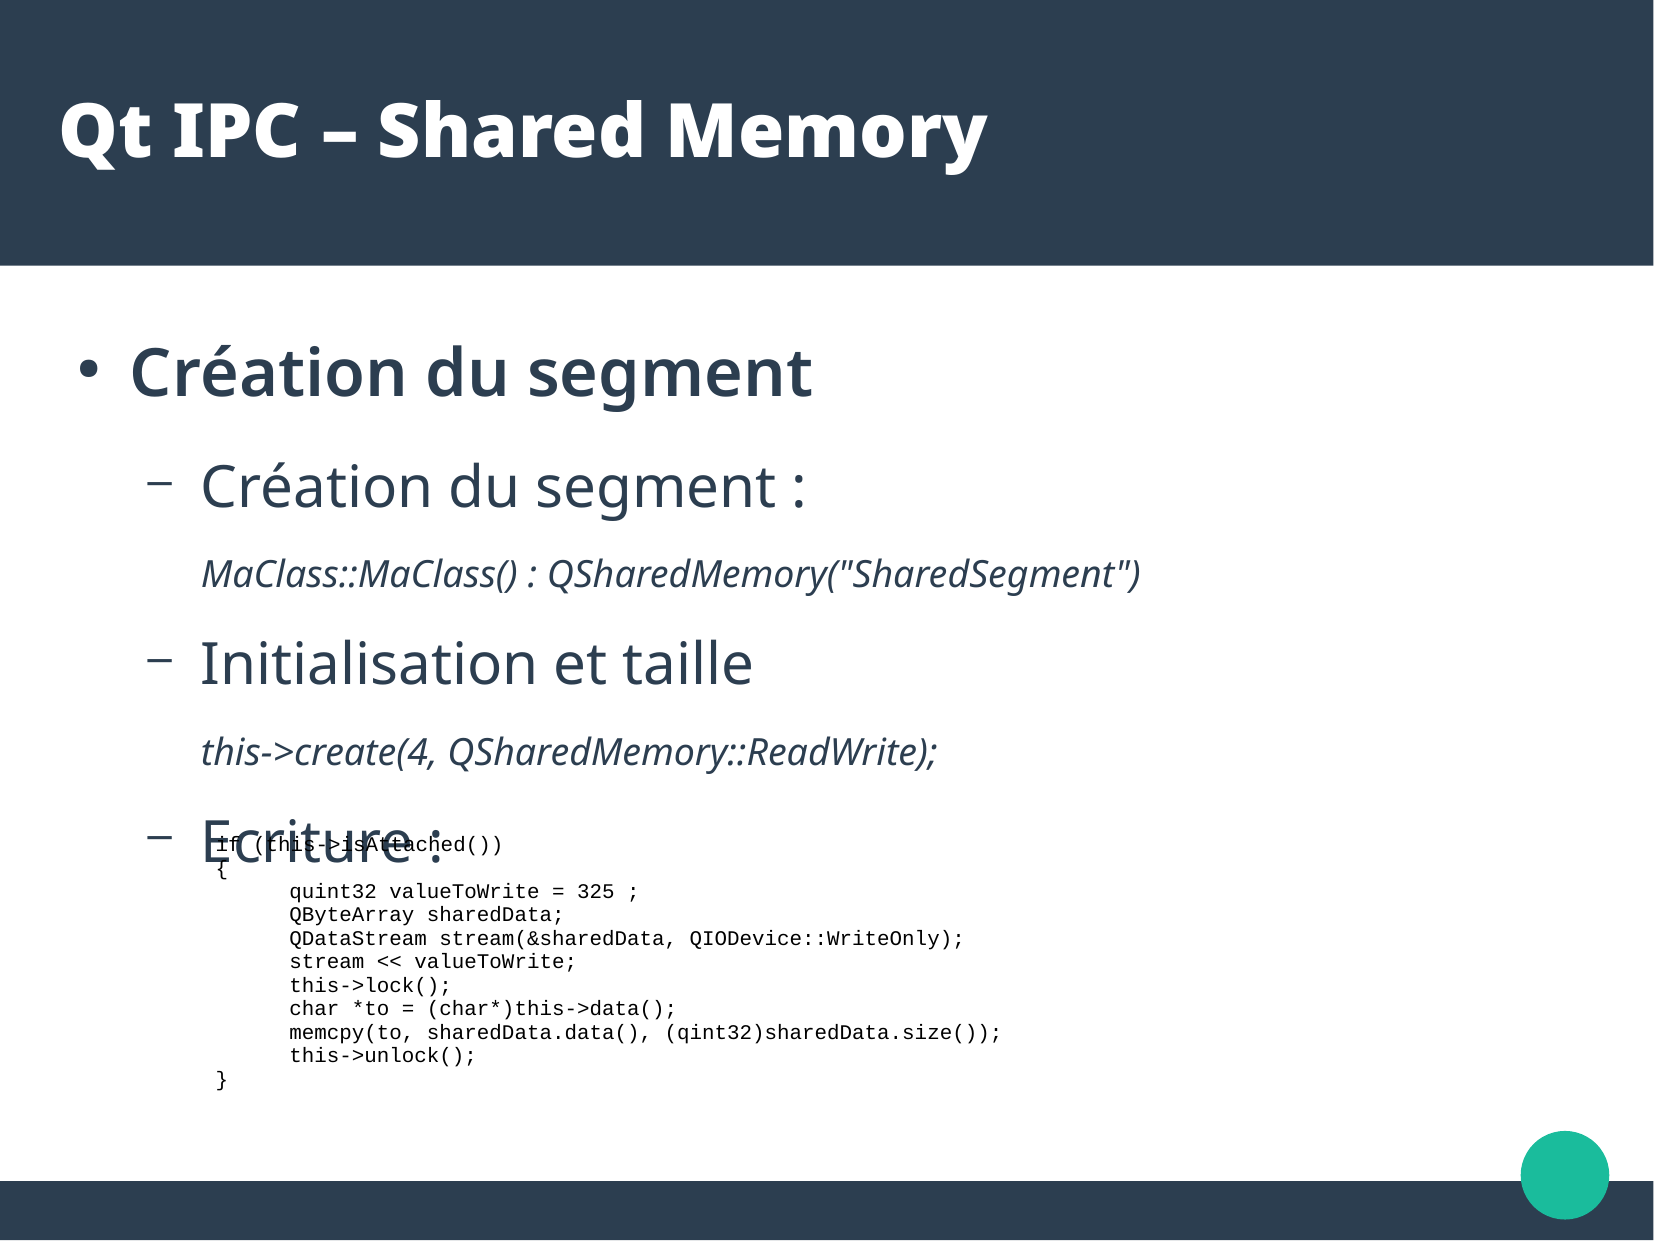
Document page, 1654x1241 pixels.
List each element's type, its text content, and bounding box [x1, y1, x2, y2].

text_box if (this->isAttached()) { quint32 valueToWrite = 325 ; QByteArray sharedData; QDataStream stream(&sharedData, QIODevice::WriteOnly); stream << valueToWrite; this->lock(); char *to = (char*)this->data(); memcpy(to, sharedData.data(), (qint32)sharedData.size()); this->unlock(); } [200, 826, 1335, 1101]
title Qt IPC – Shared Memory [59, 49, 1595, 207]
list Création du segment Création du segment : MaClass::MaClass() : QSharedMemory("SharedSegment") Initialisation et taille this->create(4, QSharedMemory::ReadWrite); Ecriture : [59, 324, 1595, 1152]
